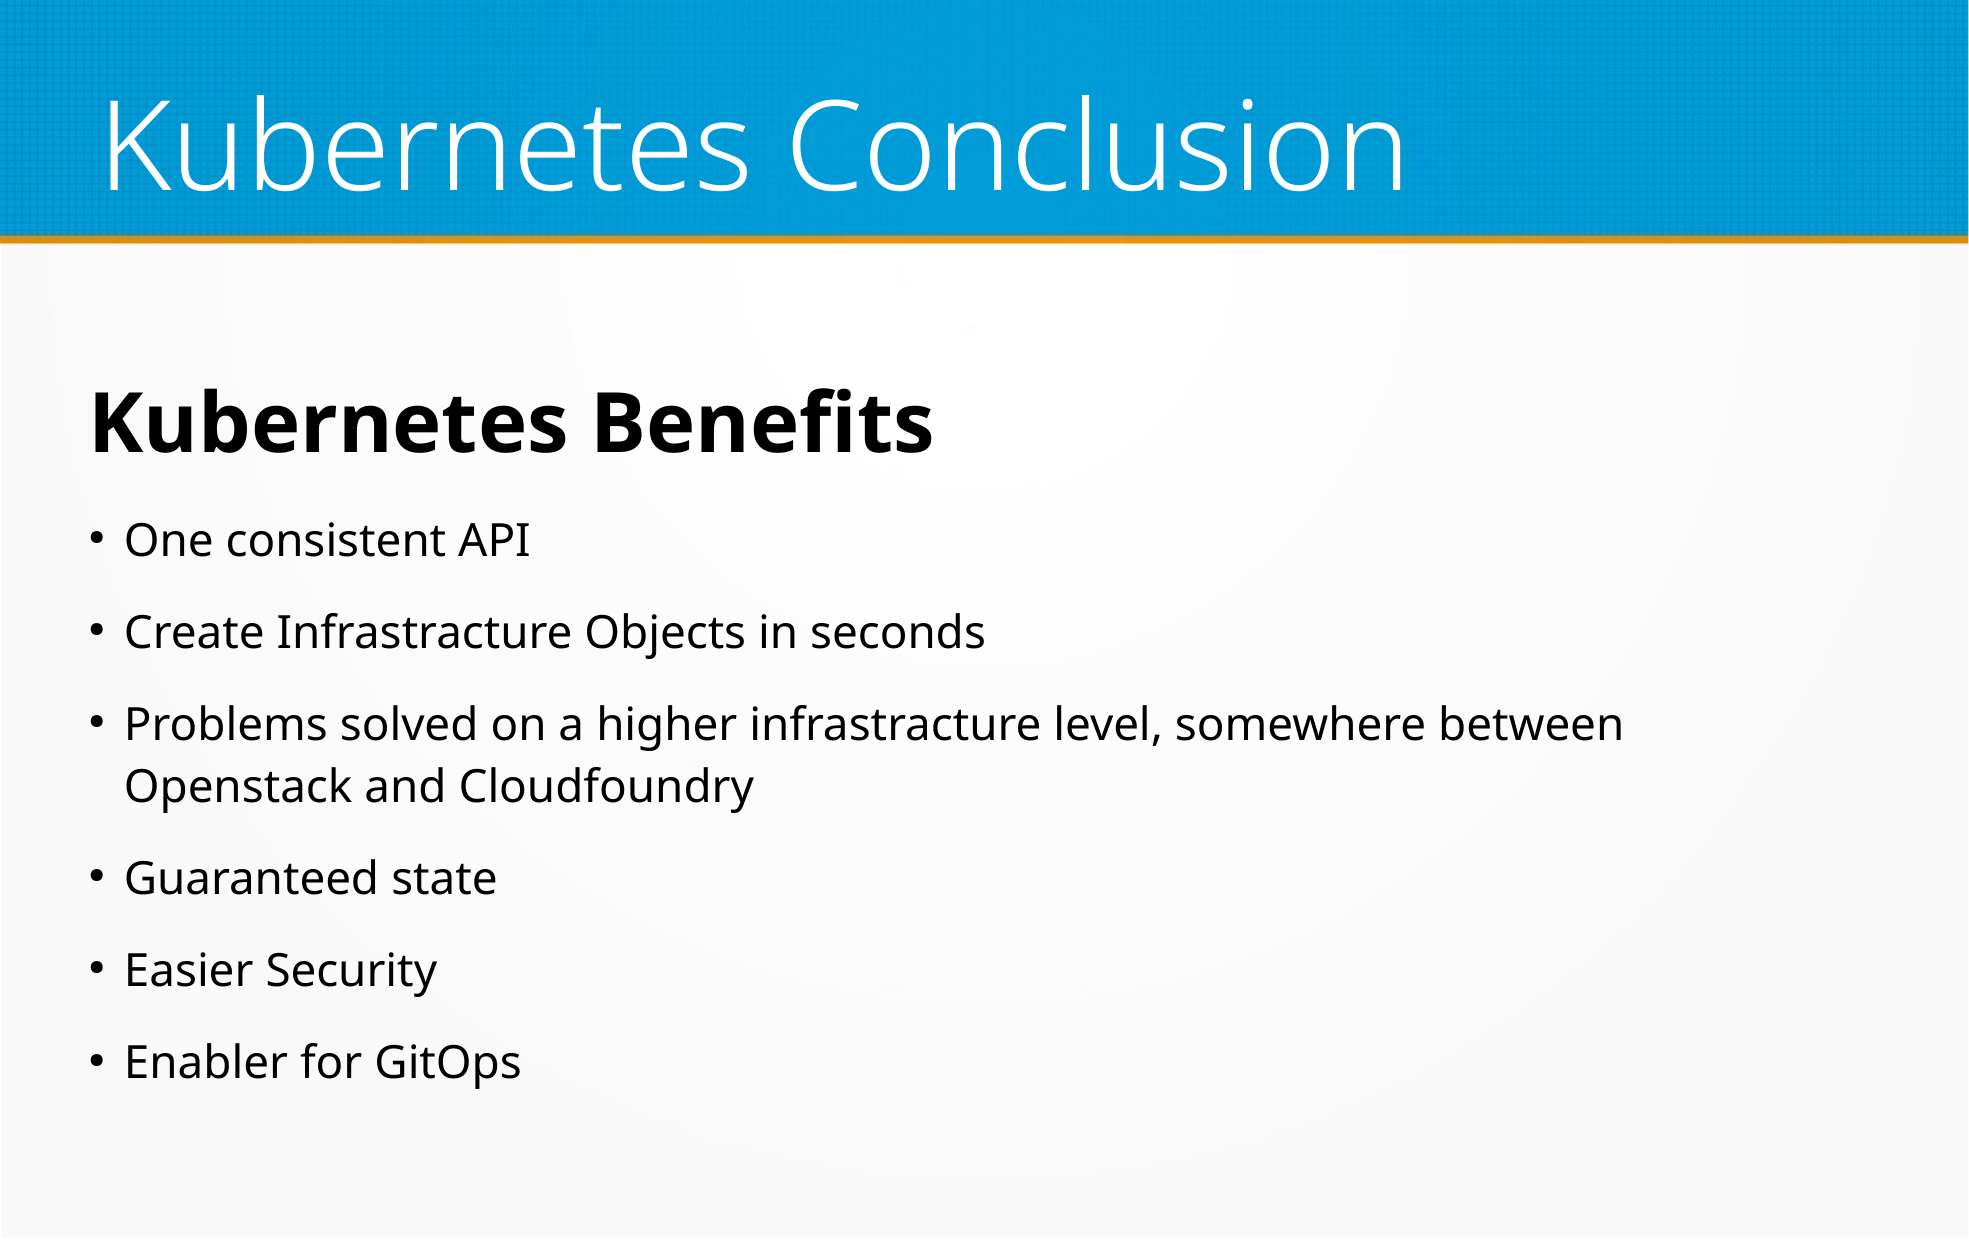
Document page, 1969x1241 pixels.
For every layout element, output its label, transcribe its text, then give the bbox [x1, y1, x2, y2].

title Kubernetes Conclusion [98, 19, 1870, 227]
text_box Kubernetes Benefits One consistent API Create Infrastracture Objects in seconds Problems solved on a higher infrastracture level, somewhere between Openstack and Cloudfoundry Guaranteed state Easier Security Enabler for GitOps [82, 293, 1772, 1163]
picture [0, 233, 1969, 1241]
